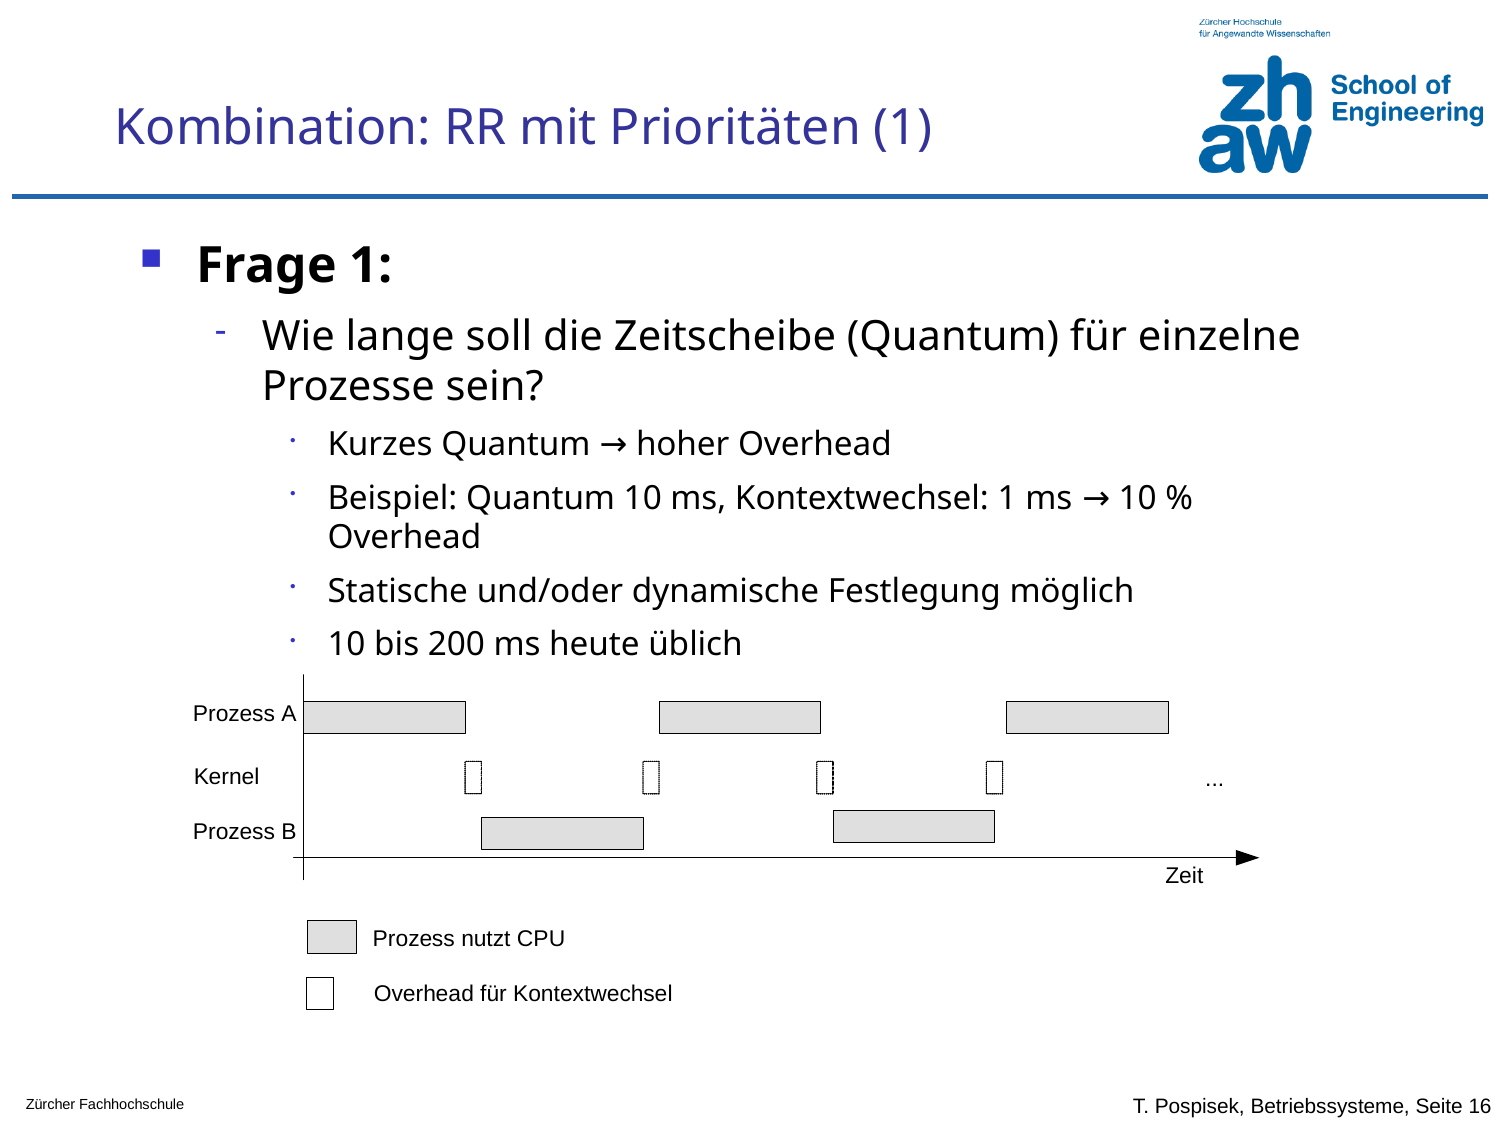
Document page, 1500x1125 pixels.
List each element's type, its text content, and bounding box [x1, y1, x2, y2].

picture [1199, 19, 1483, 173]
title Kombination: RR mit Prioritäten (1) [99, 50, 1379, 163]
list Frage 1: Wie lange soll die Zeitscheibe (Quantum) für einzelne Prozesse sein? Kurzes Quantum → hoher Overhead Beispiel: Quantum 10 ms, Kontextwechsel: 1 ms → 10 % Overhead Statische und/oder dynamische Festlegung möglich 10 bis 200 ms heute üblich [125, 224, 1363, 988]
picture [174, 670, 1288, 1023]
